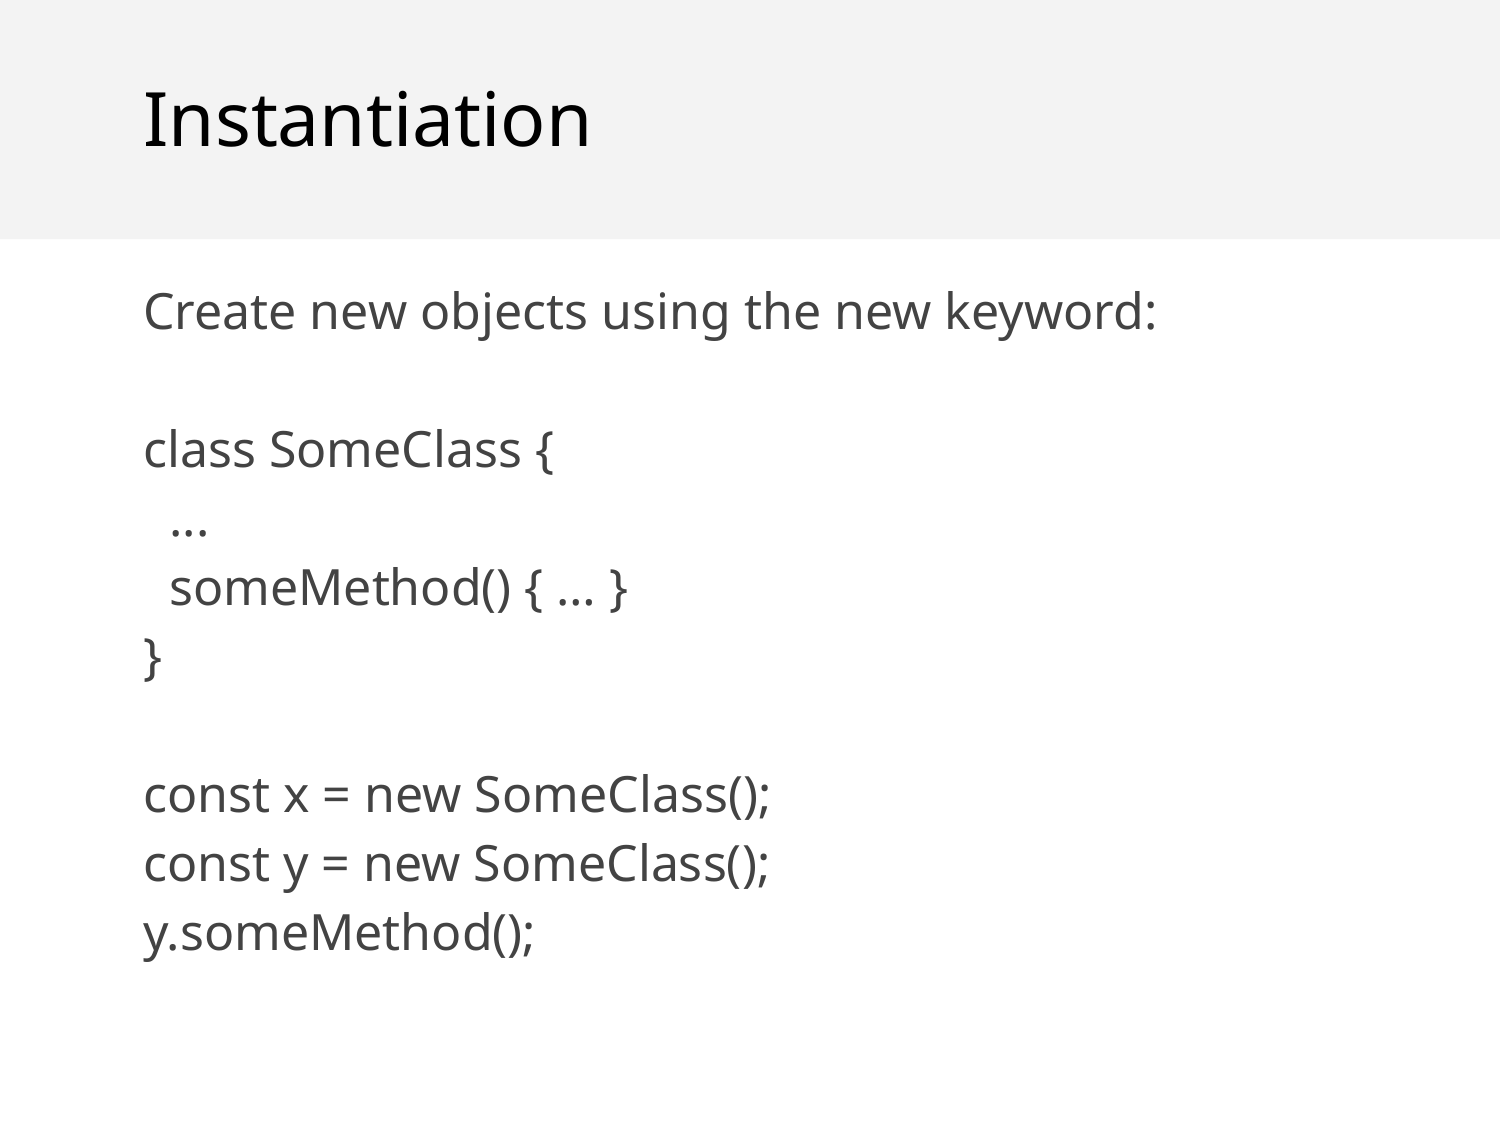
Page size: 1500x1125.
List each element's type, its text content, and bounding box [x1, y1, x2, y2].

title Instantiation [128, 56, 1372, 183]
list Create new objects using the new keyword: class SomeClass { ... someMethod() { … } } const x = new SomeClass(); const y = new SomeClass(); y.someMethod(); [128, 255, 1372, 1004]
